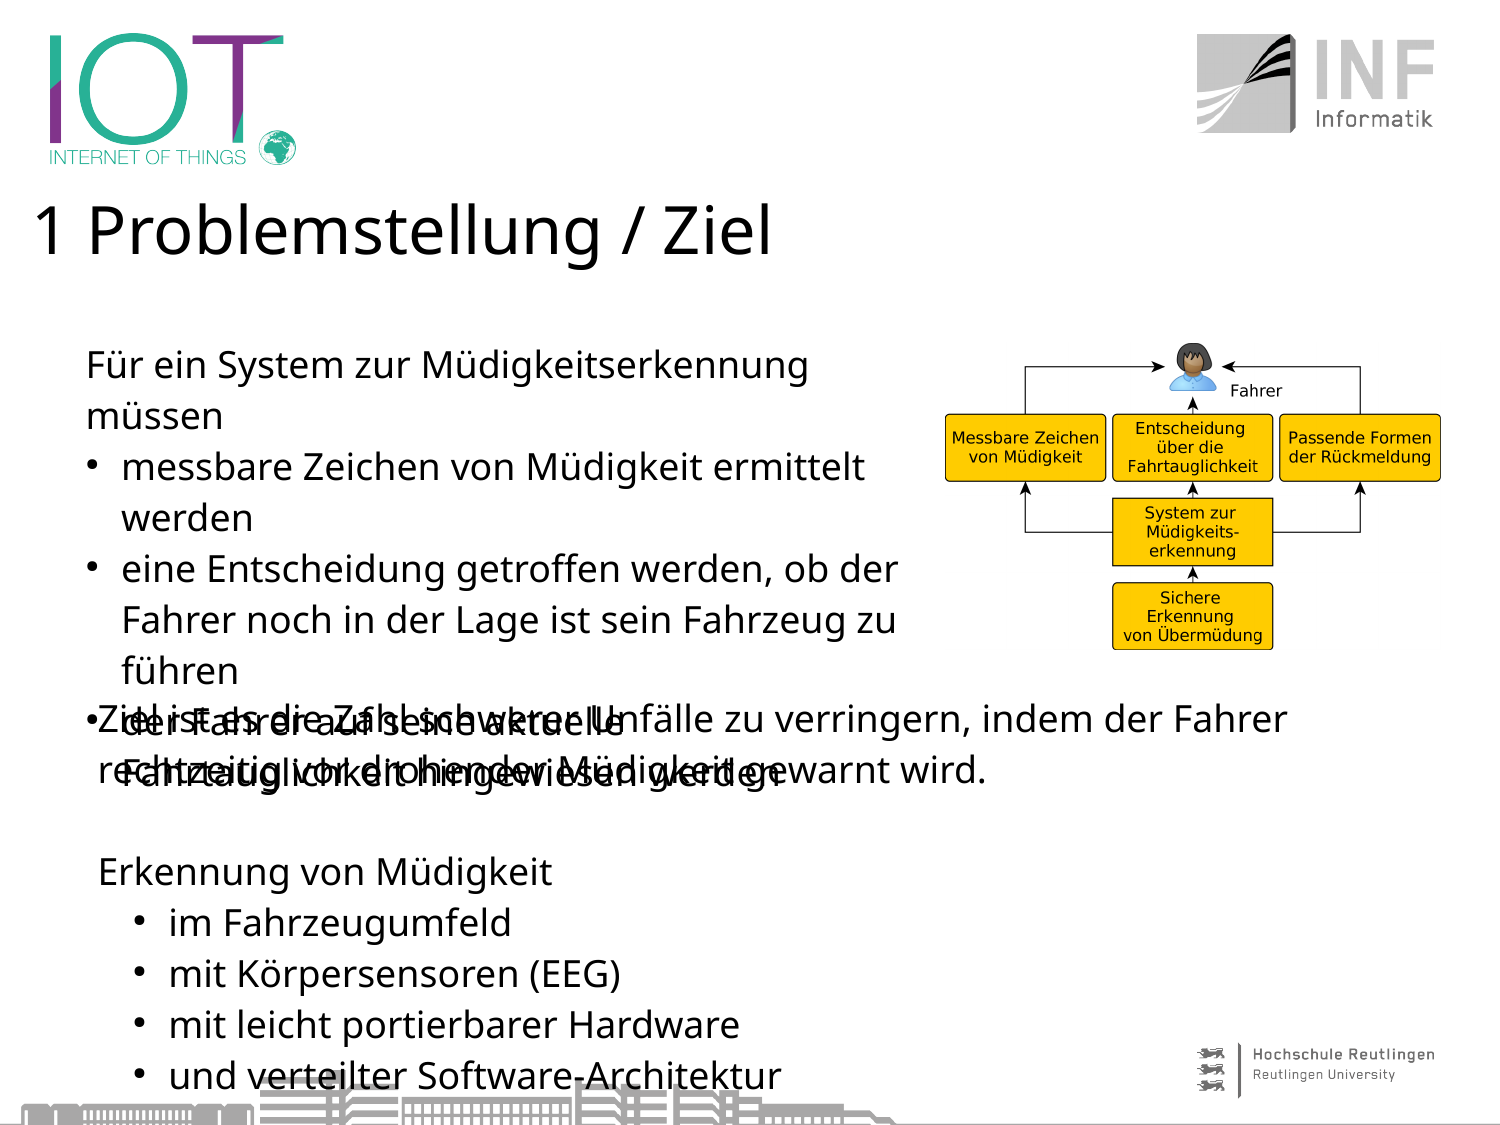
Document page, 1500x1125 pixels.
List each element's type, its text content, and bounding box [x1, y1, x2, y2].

picture [715, 1070, 723, 1079]
text_box Für ein System zur Müdigkeitserkennung müssen messbare Zeichen von Müdigkeit ermittelt werden eine Entscheidung getroffen werden, ob der Fahrer noch in der Lage ist sein Fahrzeug zu führen der Fahrer auf seine aktuelle Fahrtauglichkeit hingewiesen werden [70, 330, 922, 622]
picture [50, 33, 296, 165]
picture [521, 1079, 531, 1087]
picture [490, 1070, 498, 1084]
picture [1197, 34, 1434, 133]
text_box Ziel ist es die Zahl schwerer Unfälle zu verringern, indem der Fahrer rechtzeitig vor drohender Müdigkeit gewarnt wird. Erkennung von Müdigkeit im Fahrzeugumfeld mit Körpersensoren (EEG) mit leicht portierbarer Hardware und verteilter Software-Architektur [82, 685, 1465, 1068]
picture [558, 1071, 568, 1077]
picture [945, 342, 1441, 650]
picture [593, 1070, 601, 1078]
picture [749, 1070, 760, 1087]
picture [272, 1071, 282, 1077]
picture [322, 1071, 332, 1077]
picture [376, 1071, 386, 1077]
picture [442, 1071, 454, 1087]
text_box 1 Problemstellung / Ziel [16, 180, 1464, 284]
picture [174, 1070, 185, 1087]
picture [503, 1070, 511, 1086]
picture [251, 1070, 262, 1086]
picture [0, 1068, 1500, 1125]
picture [219, 1071, 231, 1087]
picture [694, 1071, 704, 1077]
